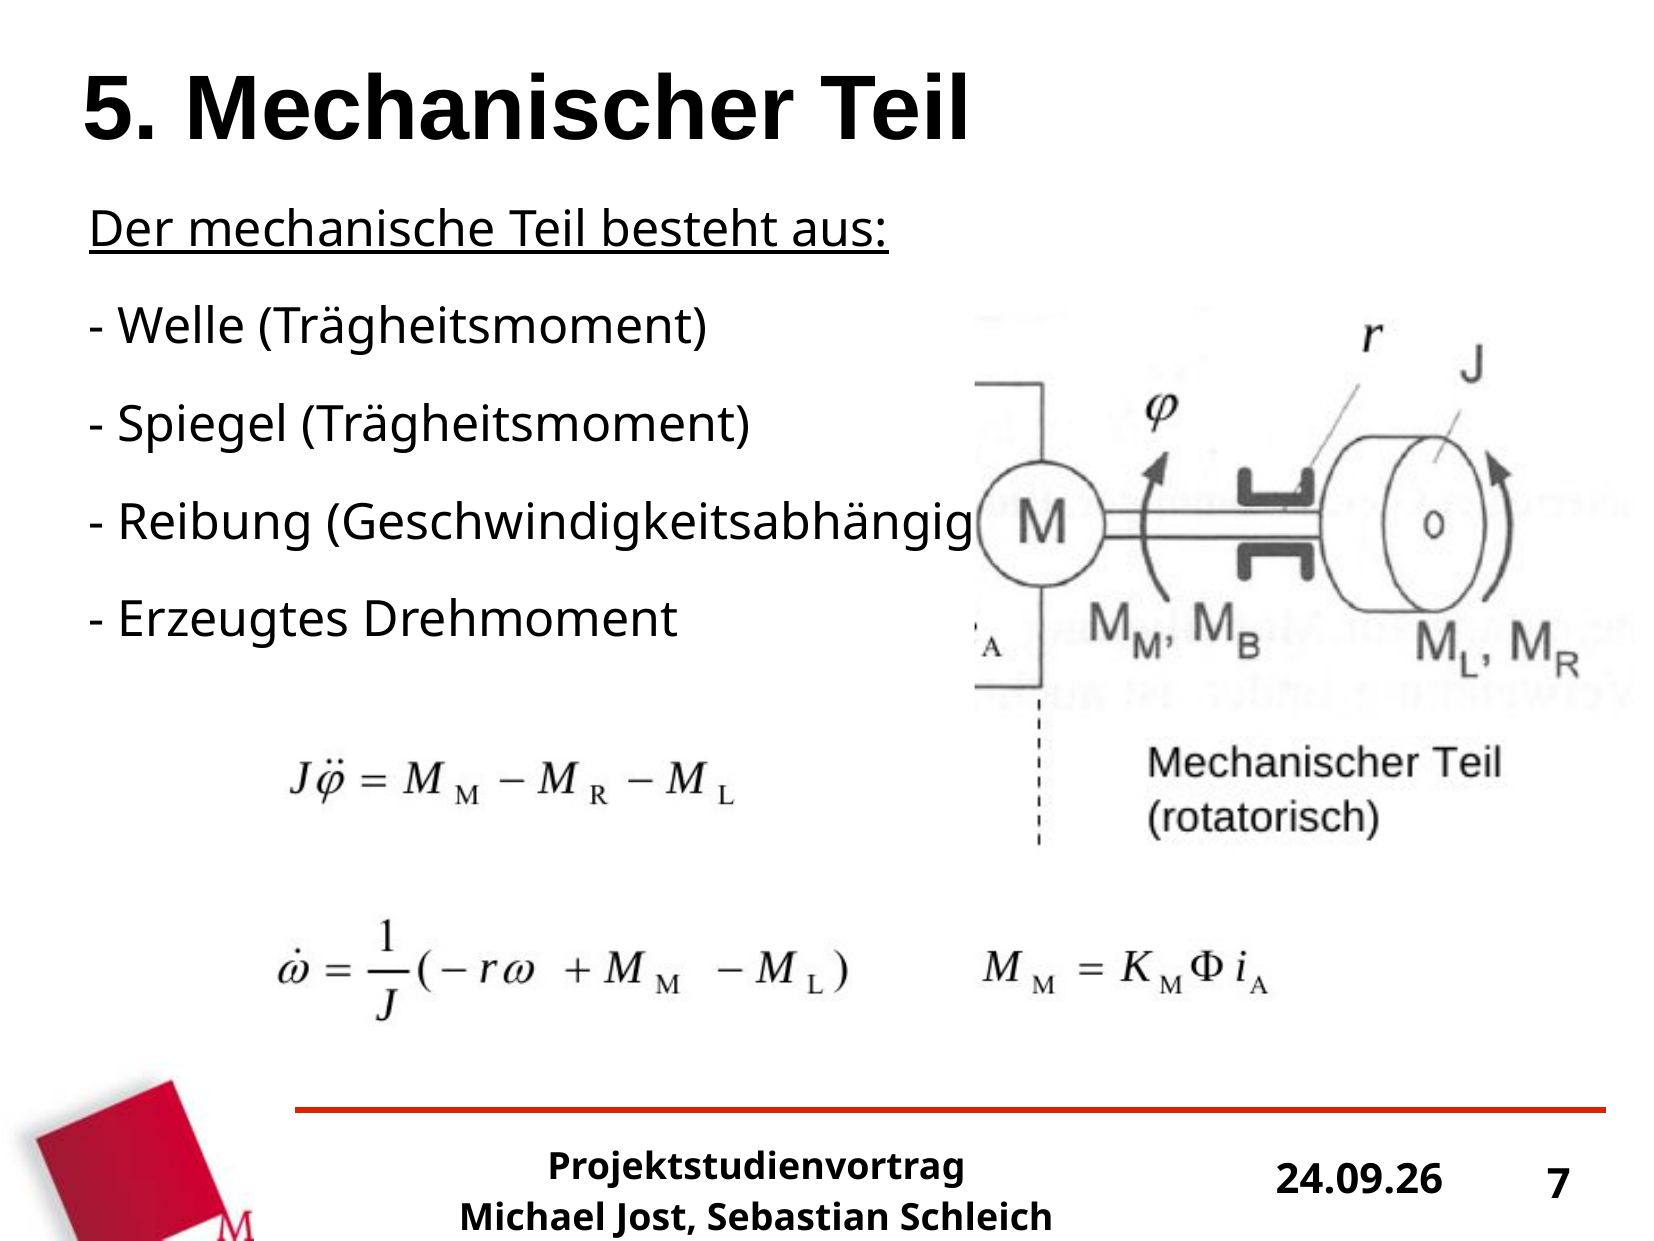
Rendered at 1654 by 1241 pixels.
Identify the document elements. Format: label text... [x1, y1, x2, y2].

list Der mechanische Teil besteht aus: - Welle (Trägheitsmoment) - Spiegel (Trägheitsmoment) - Reibung (Geschwindigkeitsabhängig) - Erzeugtes Drehmoment [88, 200, 1571, 644]
picture [2, 1063, 254, 1241]
picture [974, 306, 1654, 862]
title 5. Mechanischer Teil [82, 49, 1571, 166]
picture [248, 901, 1320, 1052]
picture [259, 721, 757, 839]
